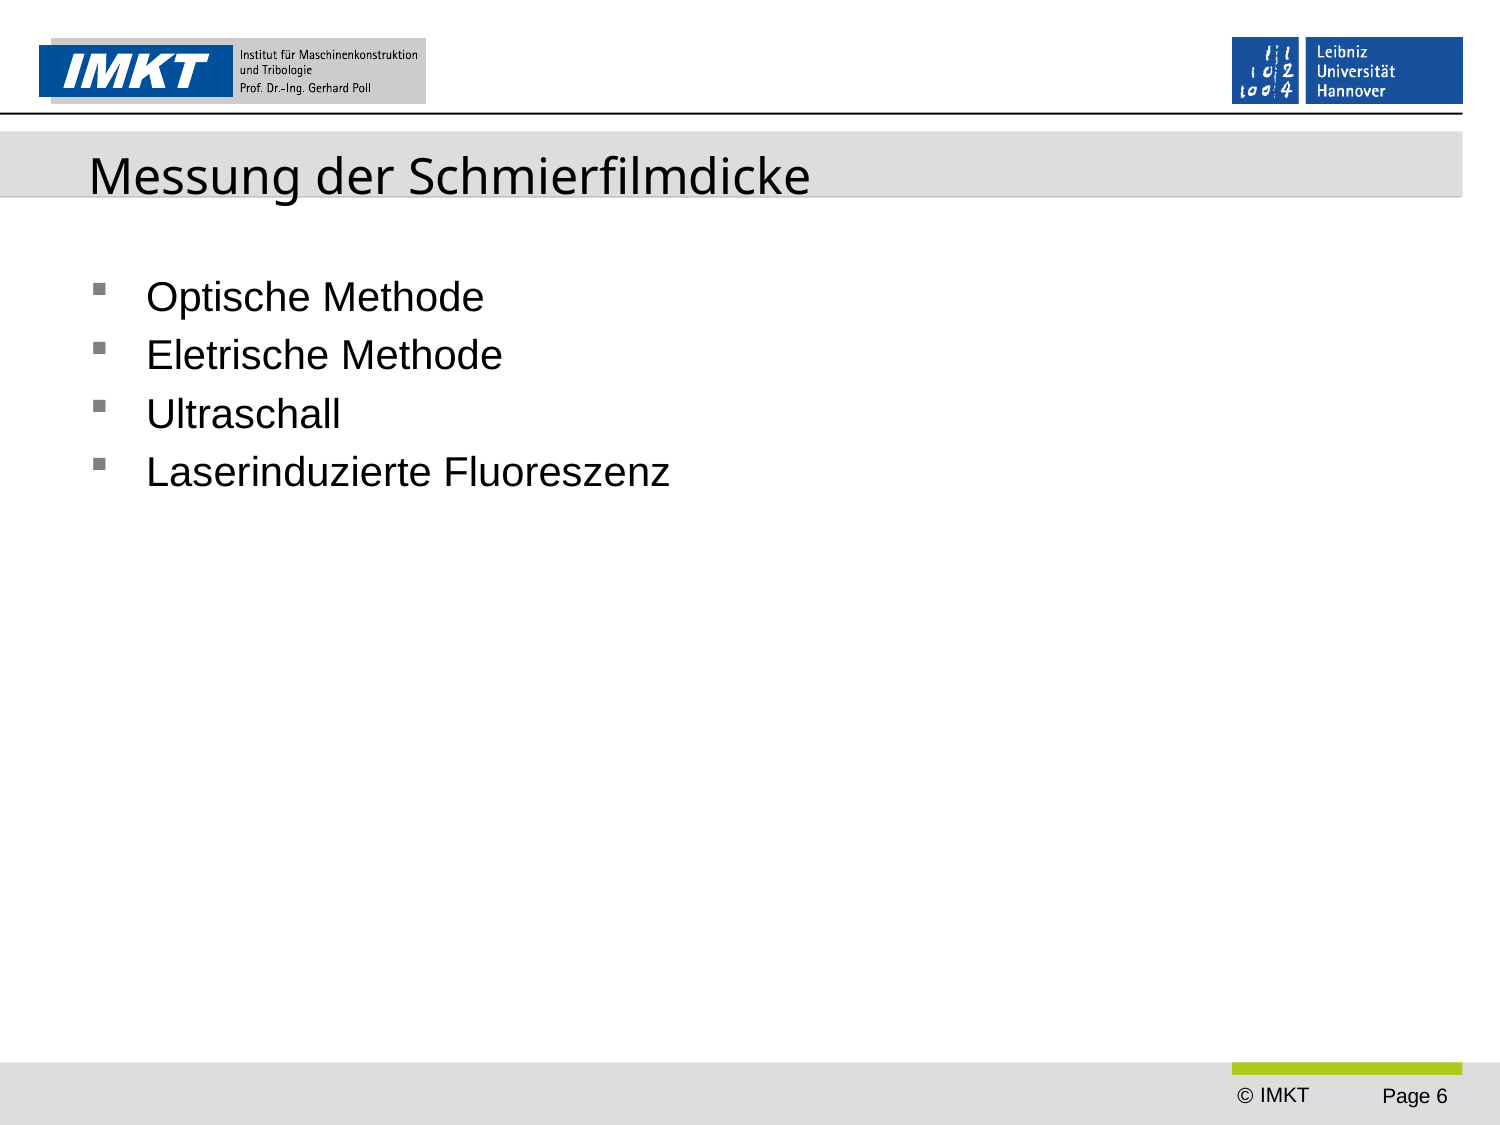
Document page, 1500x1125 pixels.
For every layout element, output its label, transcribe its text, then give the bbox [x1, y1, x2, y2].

picture [1232, 37, 1463, 104]
list Optische Methode Eletrische Methode Ultraschall Laserinduzierte Fluoreszenz [75, 262, 1425, 1005]
title Messung der Schmierfilmdicke [73, 137, 1424, 325]
